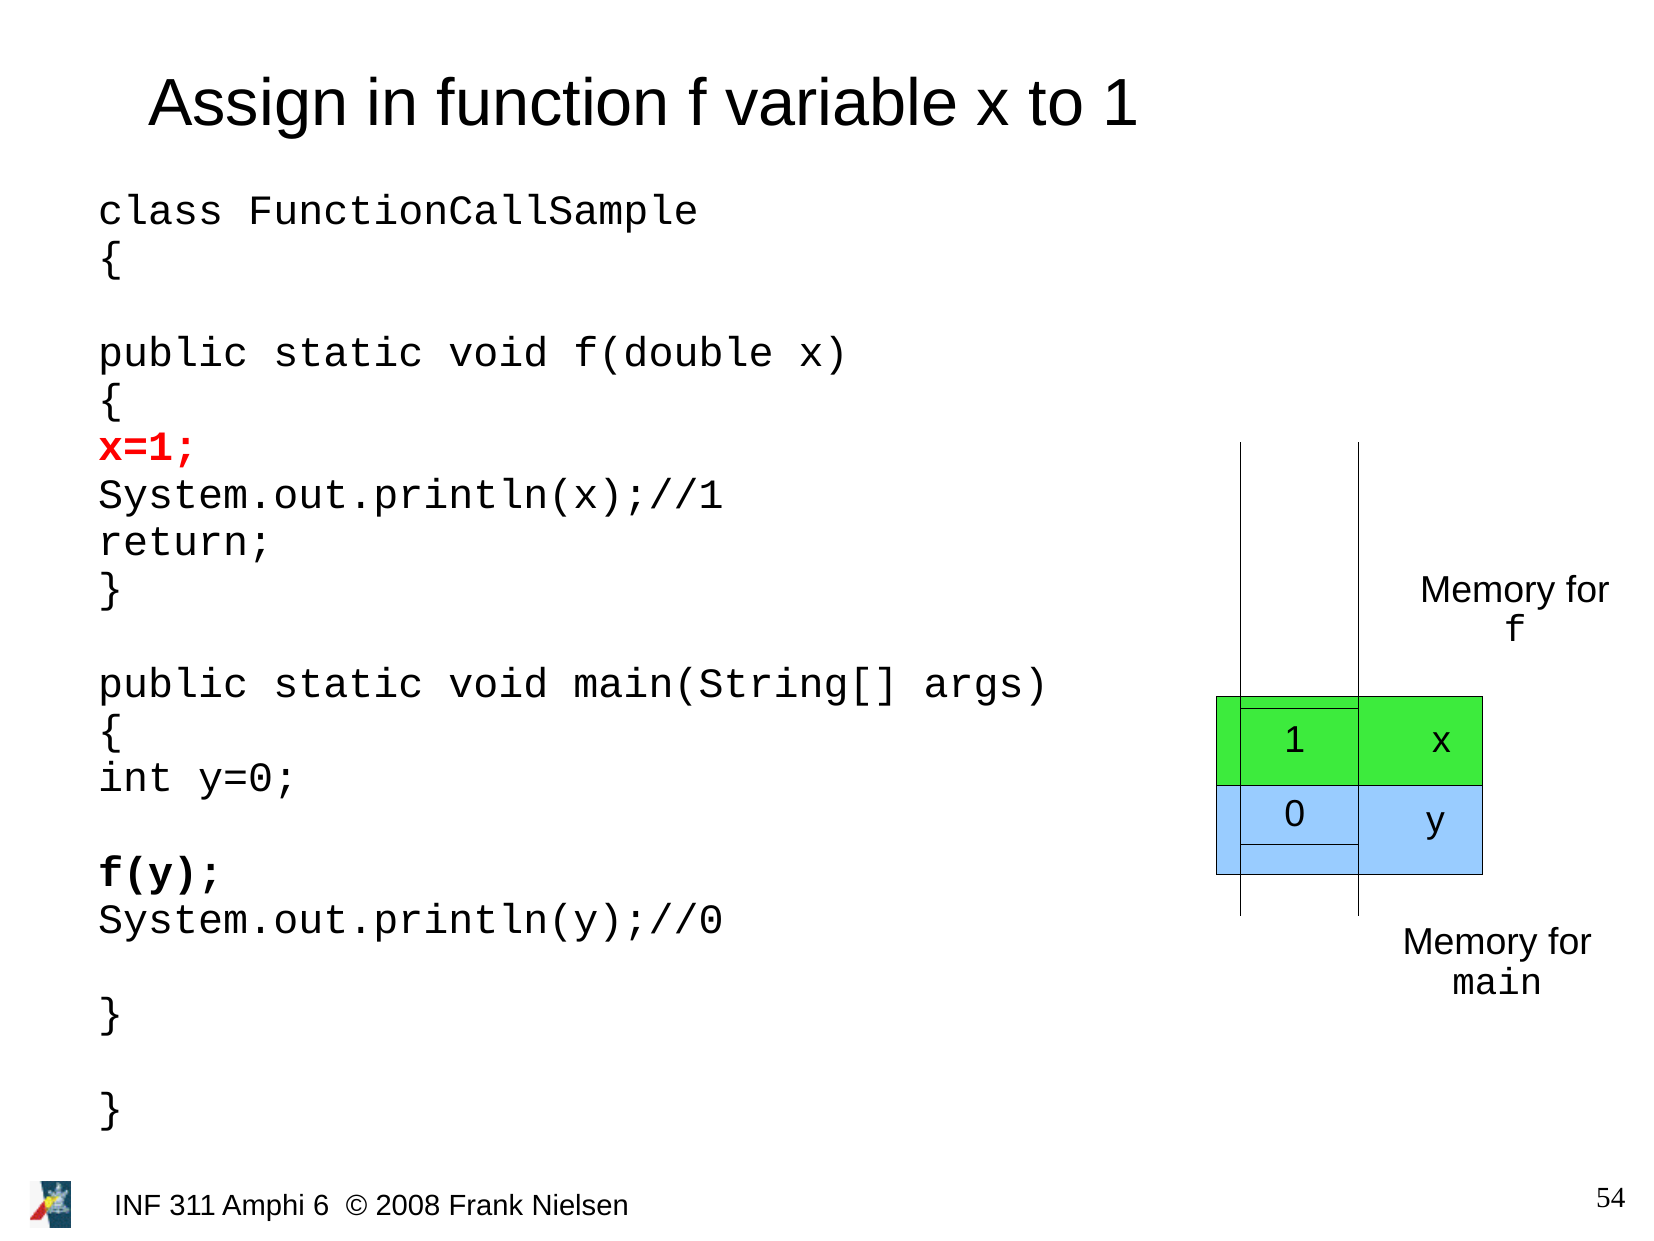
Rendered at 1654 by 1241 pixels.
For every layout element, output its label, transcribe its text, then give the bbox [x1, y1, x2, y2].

text_box 0 [1269, 785, 1321, 843]
text_box [1359, 696, 1483, 875]
text_box [1216, 696, 1240, 875]
text_box Memory for main [1387, 913, 1607, 1011]
text_box [1241, 786, 1358, 844]
text_box Assign in function f variable x to 1 [133, 58, 1156, 148]
text_box class FunctionCallSample { public static void f(double x) { x=1; System.out.println(x);//1 return; } public static void main(String[] args) { int y=0; f(y); System.out.println(y);//0 } } [83, 182, 1064, 1099]
text_box y [1411, 791, 1460, 849]
text_box Memory for f [1405, 561, 1625, 658]
text_box 1 [1269, 710, 1321, 768]
text_box [1241, 709, 1358, 785]
text_box x [1417, 710, 1466, 768]
picture [29, 1181, 71, 1228]
text_box [1241, 696, 1358, 708]
text_box [1241, 845, 1358, 875]
